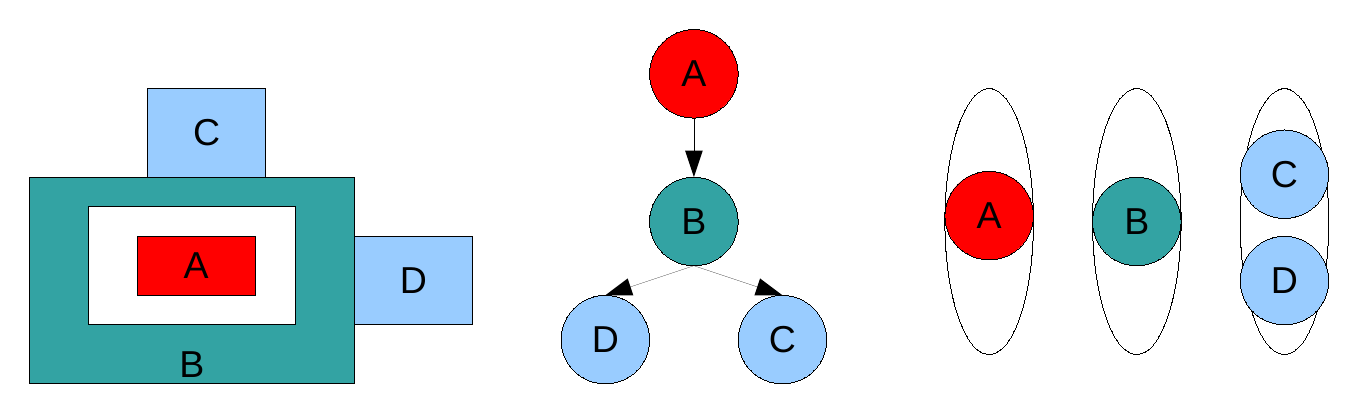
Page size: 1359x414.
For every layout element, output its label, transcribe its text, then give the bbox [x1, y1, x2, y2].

text_box D [354, 236, 473, 325]
text_box C [1240, 129, 1329, 219]
text_box B [649, 177, 739, 266]
text_box [1240, 187, 1329, 265]
text_box [1251, 311, 1318, 355]
text_box [944, 218, 1034, 355]
text_box C [738, 295, 827, 384]
text_box [1092, 224, 1182, 355]
text_box B [1092, 177, 1182, 266]
text_box [88, 206, 296, 325]
text_box D [1240, 236, 1329, 325]
text_box [945, 88, 1034, 209]
text_box D [561, 295, 650, 384]
text_box A [649, 29, 739, 119]
text_box [1247, 88, 1322, 149]
text_box [1092, 88, 1182, 219]
text_box B [29, 177, 355, 384]
text_box A [137, 236, 256, 296]
text_box C [147, 88, 266, 178]
text_box A [944, 171, 1034, 260]
